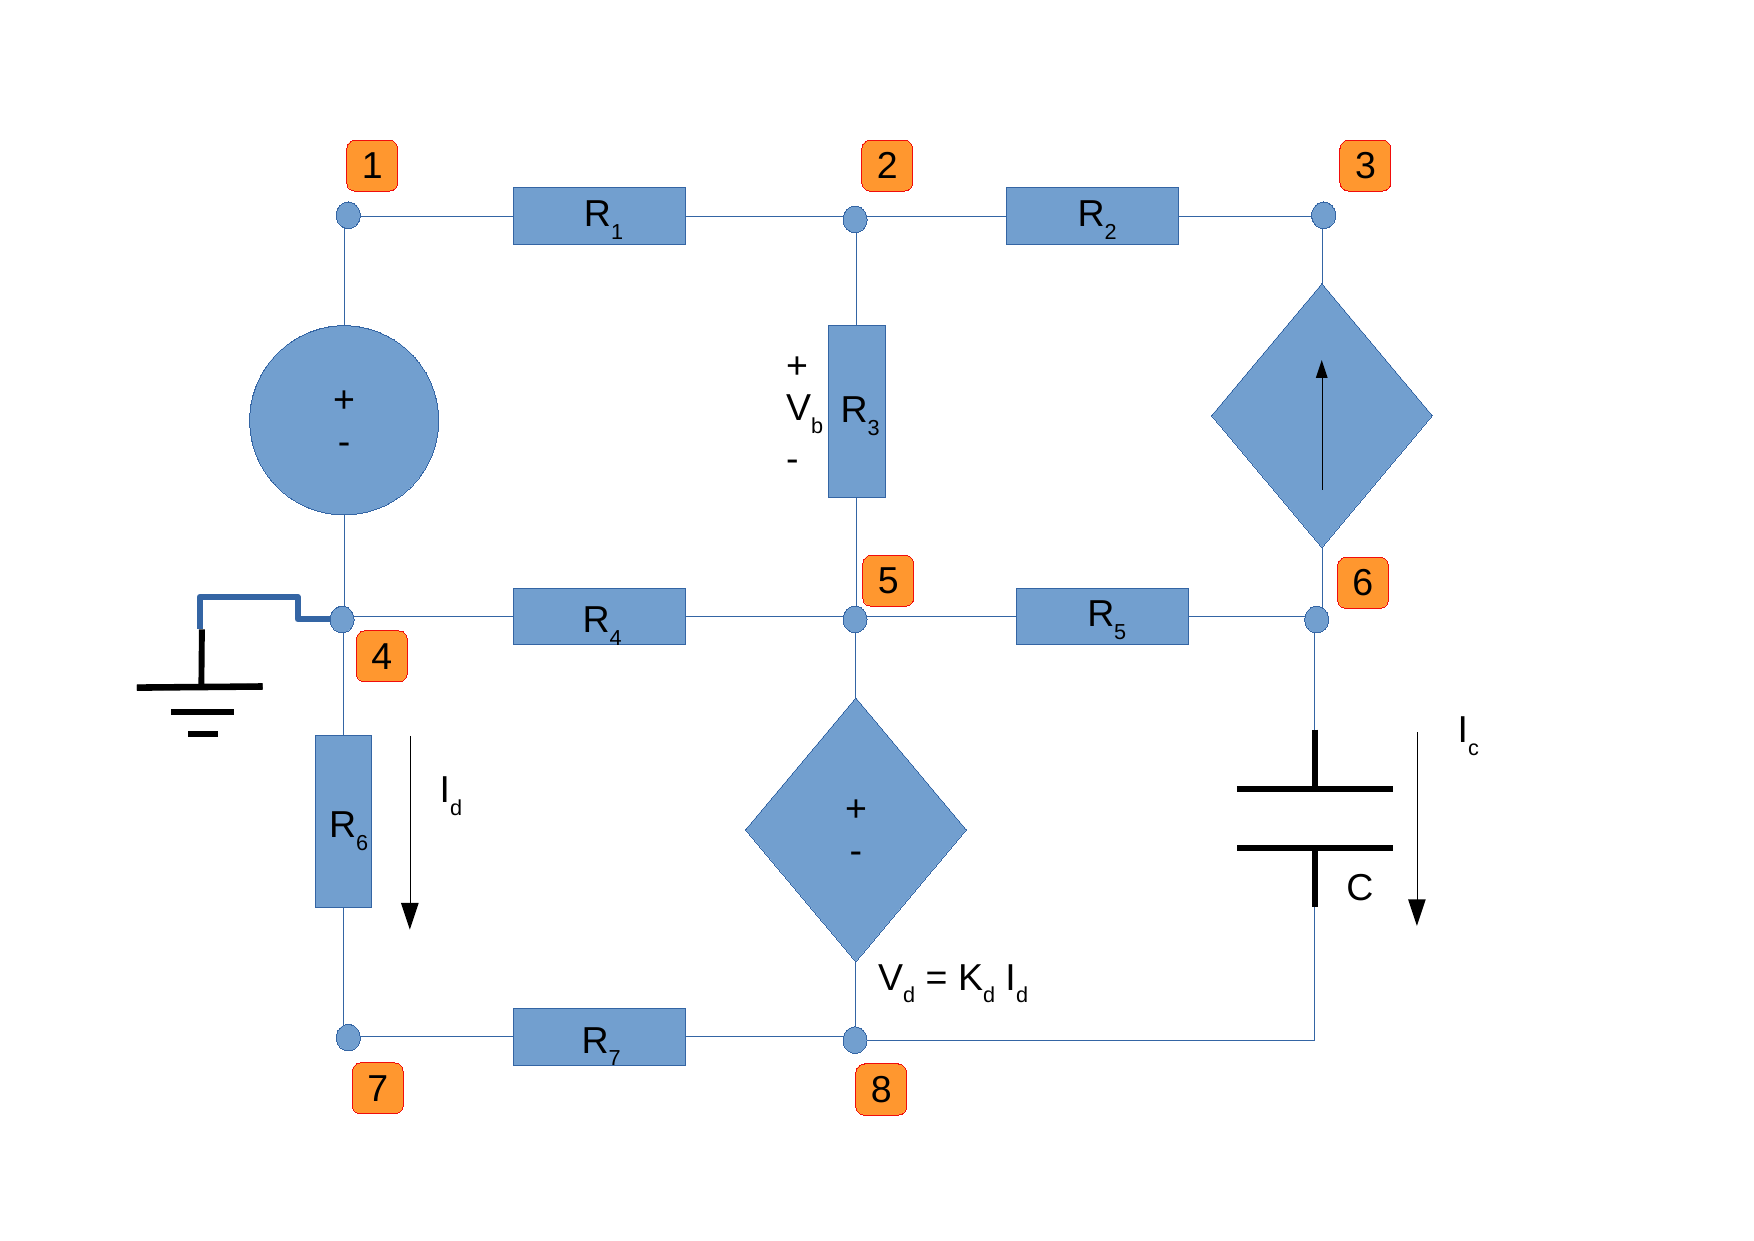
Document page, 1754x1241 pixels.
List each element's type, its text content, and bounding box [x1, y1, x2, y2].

text_box 3 [1339, 140, 1391, 192]
text_box Id [424, 761, 614, 949]
text_box 1 [346, 140, 398, 192]
text_box [315, 735, 372, 796]
text_box 5 [862, 555, 914, 607]
text_box [1311, 201, 1336, 229]
text_box [828, 451, 886, 498]
text_box R1 [569, 185, 646, 252]
text_box R2 [1062, 185, 1152, 252]
text_box 4 [356, 630, 408, 682]
text_box 2 [861, 140, 913, 192]
text_box [513, 187, 569, 245]
text_box [1304, 606, 1329, 633]
text_box [1155, 588, 1189, 645]
text_box [513, 588, 686, 645]
text_box + - [249, 325, 439, 515]
text_box Vd = Kd Id [863, 948, 1194, 1064]
text_box 8 [855, 1063, 907, 1116]
text_box R6 [314, 796, 410, 911]
text_box R7 [566, 1012, 647, 1078]
text_box [1211, 283, 1433, 548]
text_box R5 [1072, 585, 1155, 654]
text_box Ic [1442, 701, 1665, 816]
text_box [336, 1024, 361, 1051]
text_box C [1331, 858, 1405, 921]
text_box [843, 206, 868, 233]
text_box 6 [1337, 557, 1389, 609]
text_box [336, 201, 361, 229]
text_box + Vb - [771, 337, 838, 488]
text_box [513, 1008, 686, 1066]
text_box 7 [352, 1062, 404, 1114]
text_box [1152, 187, 1179, 245]
text_box + - [745, 697, 967, 962]
text_box [828, 325, 886, 381]
text_box R3 [838, 381, 895, 451]
text_box [1016, 588, 1072, 645]
text_box [843, 606, 868, 633]
text_box [1006, 187, 1062, 245]
text_box R4 [567, 591, 649, 658]
text_box [646, 187, 686, 245]
text_box [843, 1026, 868, 1054]
text_box [330, 606, 355, 633]
text_box R6 [411, 796, 424, 911]
